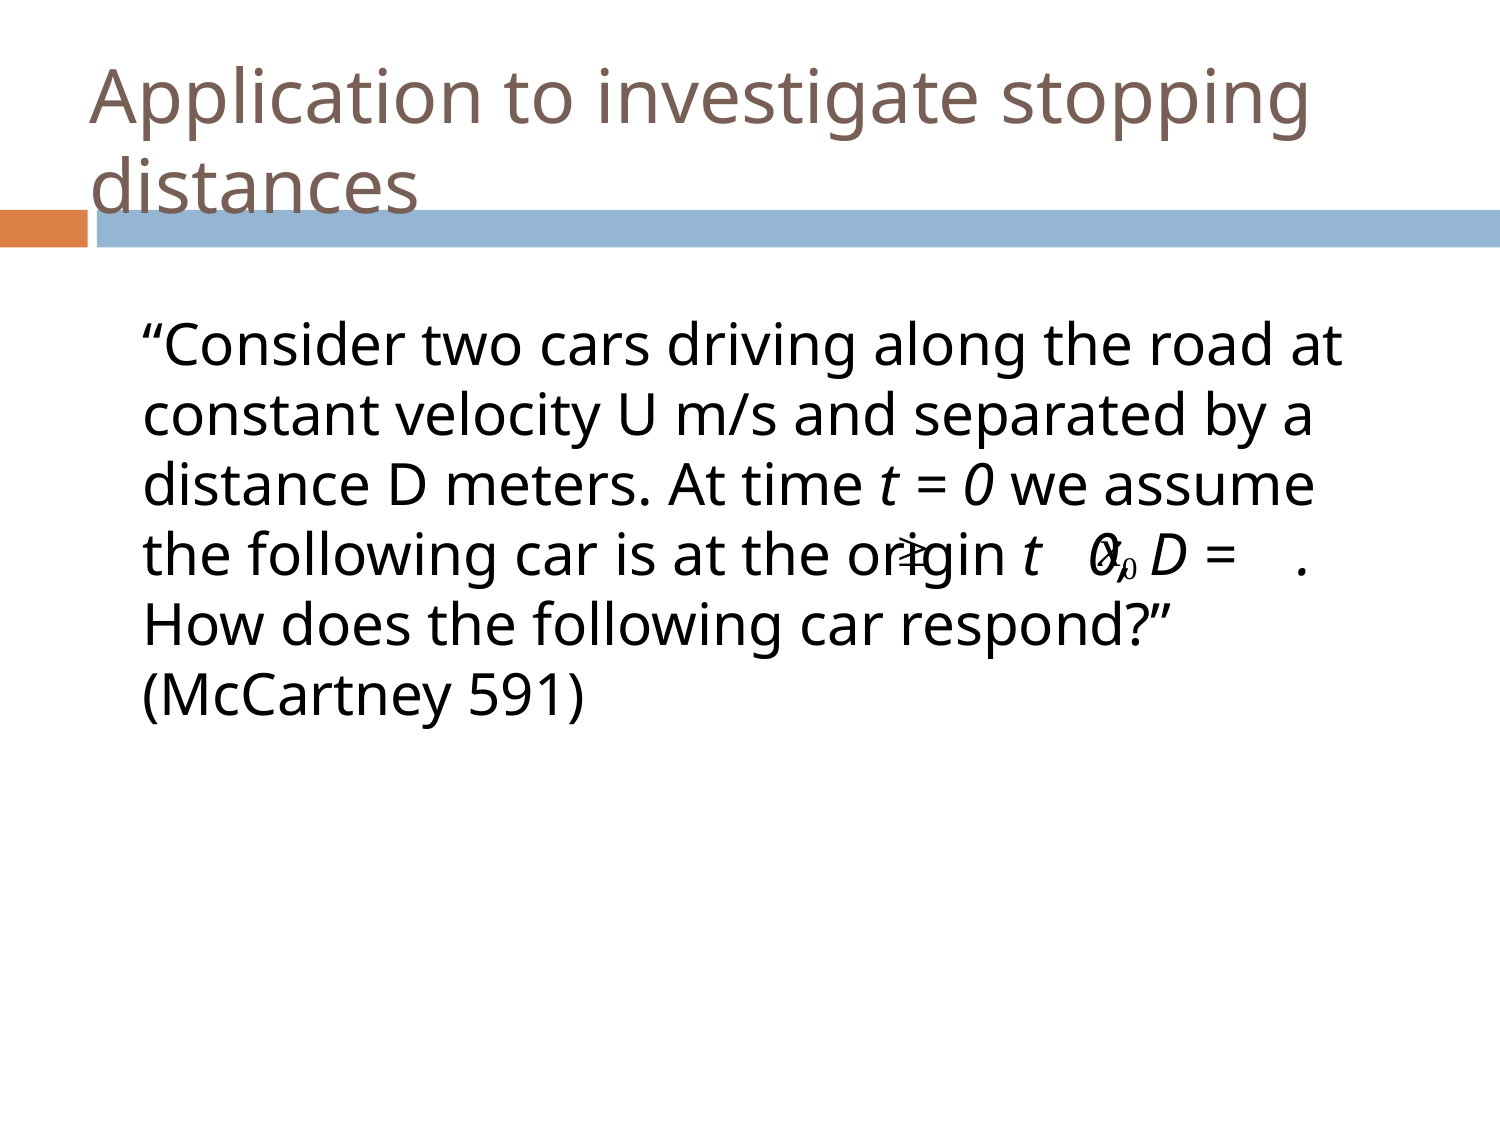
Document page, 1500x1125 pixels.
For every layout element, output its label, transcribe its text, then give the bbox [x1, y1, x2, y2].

chart [1087, 512, 1146, 594]
chart [887, 525, 930, 576]
title Application to investigate stopping distances [75, 45, 1426, 233]
list “Consider two cars driving along the road at constant velocity U m/s and separated by a distance D meters. At time t = 0 we assume the following car is at the origin t 0, D = . How does the following car respond?” (McCartney 591) [74, 299, 1400, 1043]
